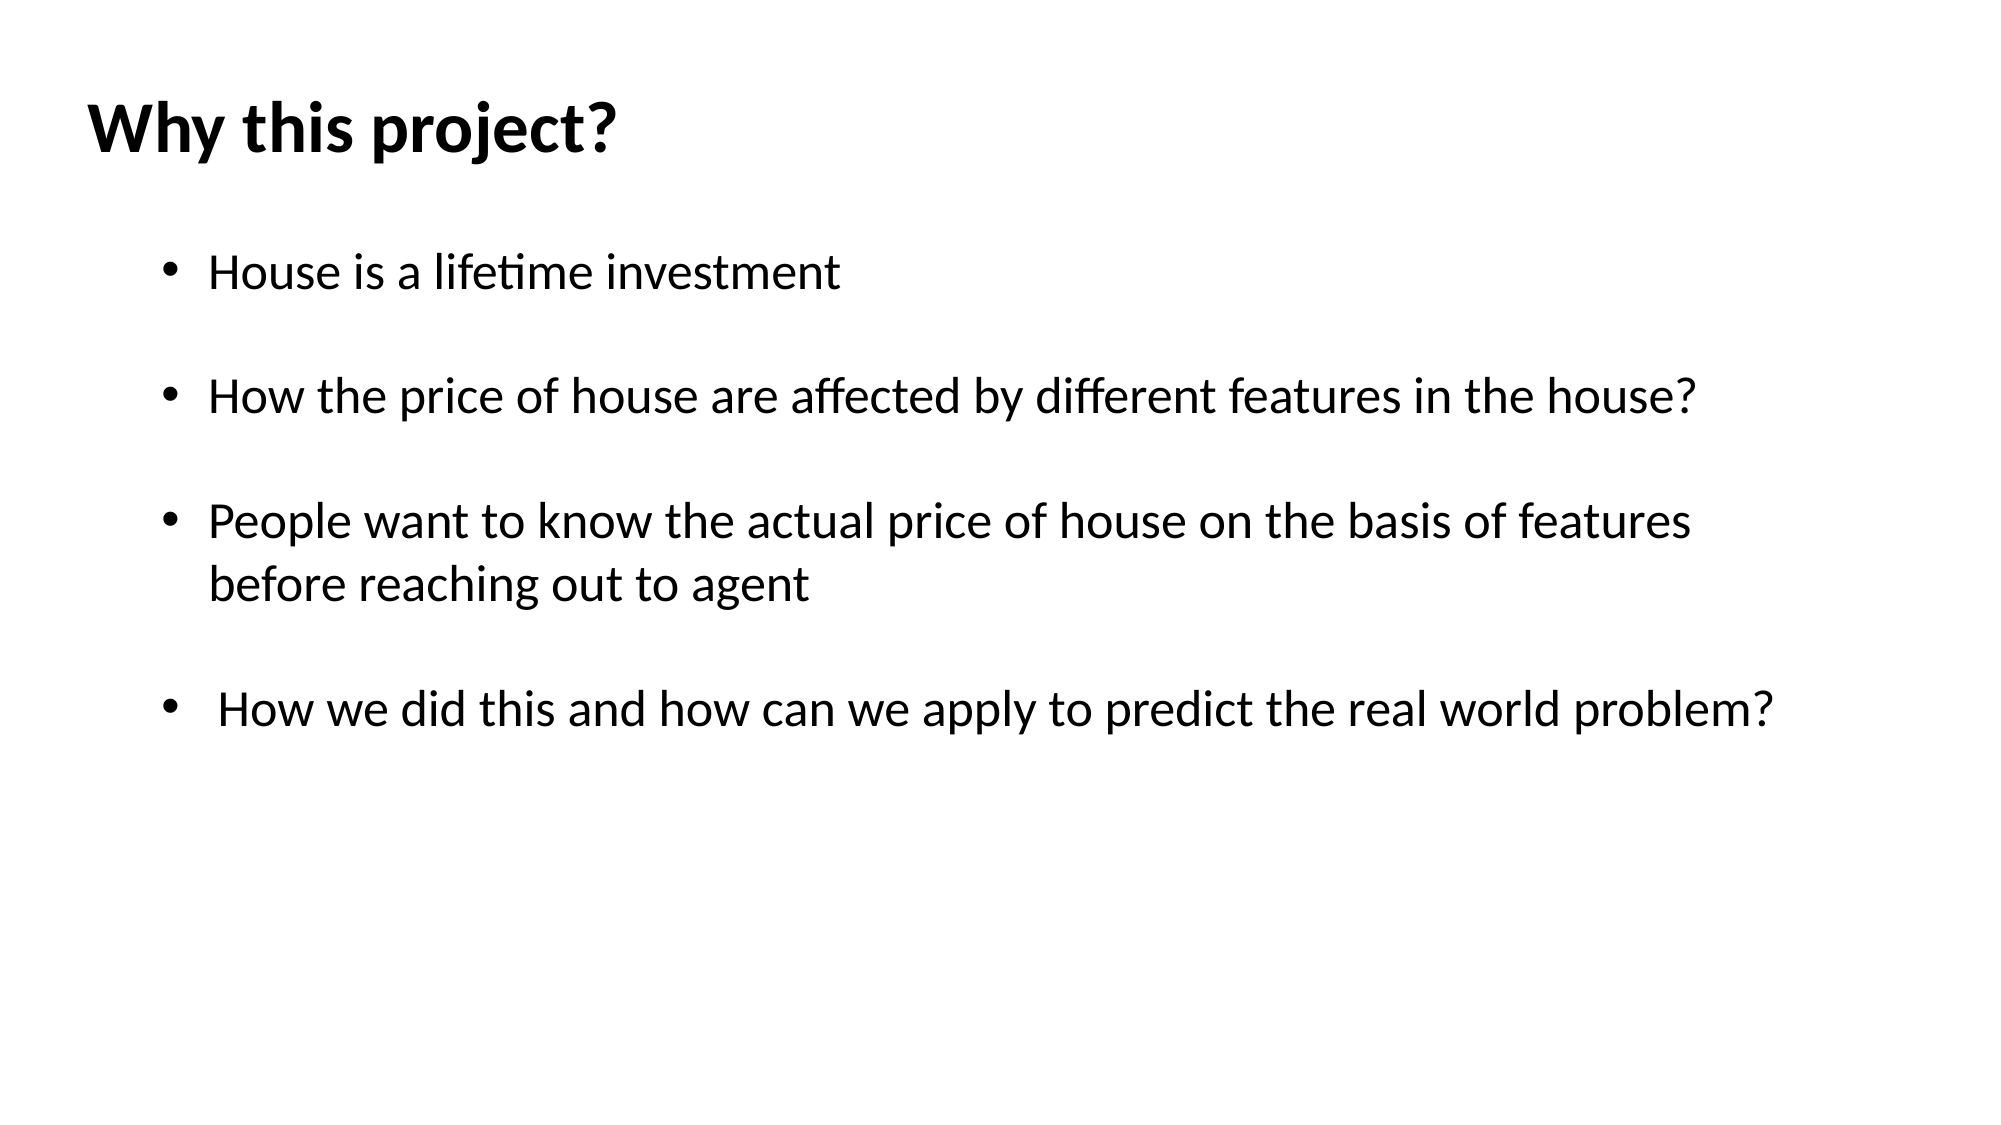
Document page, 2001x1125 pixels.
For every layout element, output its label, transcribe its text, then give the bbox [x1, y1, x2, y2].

text_box Why this project? [73, 72, 635, 175]
text_box House is a lifetime investment How the price of house are affected by different features in the house? People want to know the actual price of house on the basis of features before reaching out to agent How we did this and how can we apply to predict the real world problem? [146, 229, 1792, 1125]
